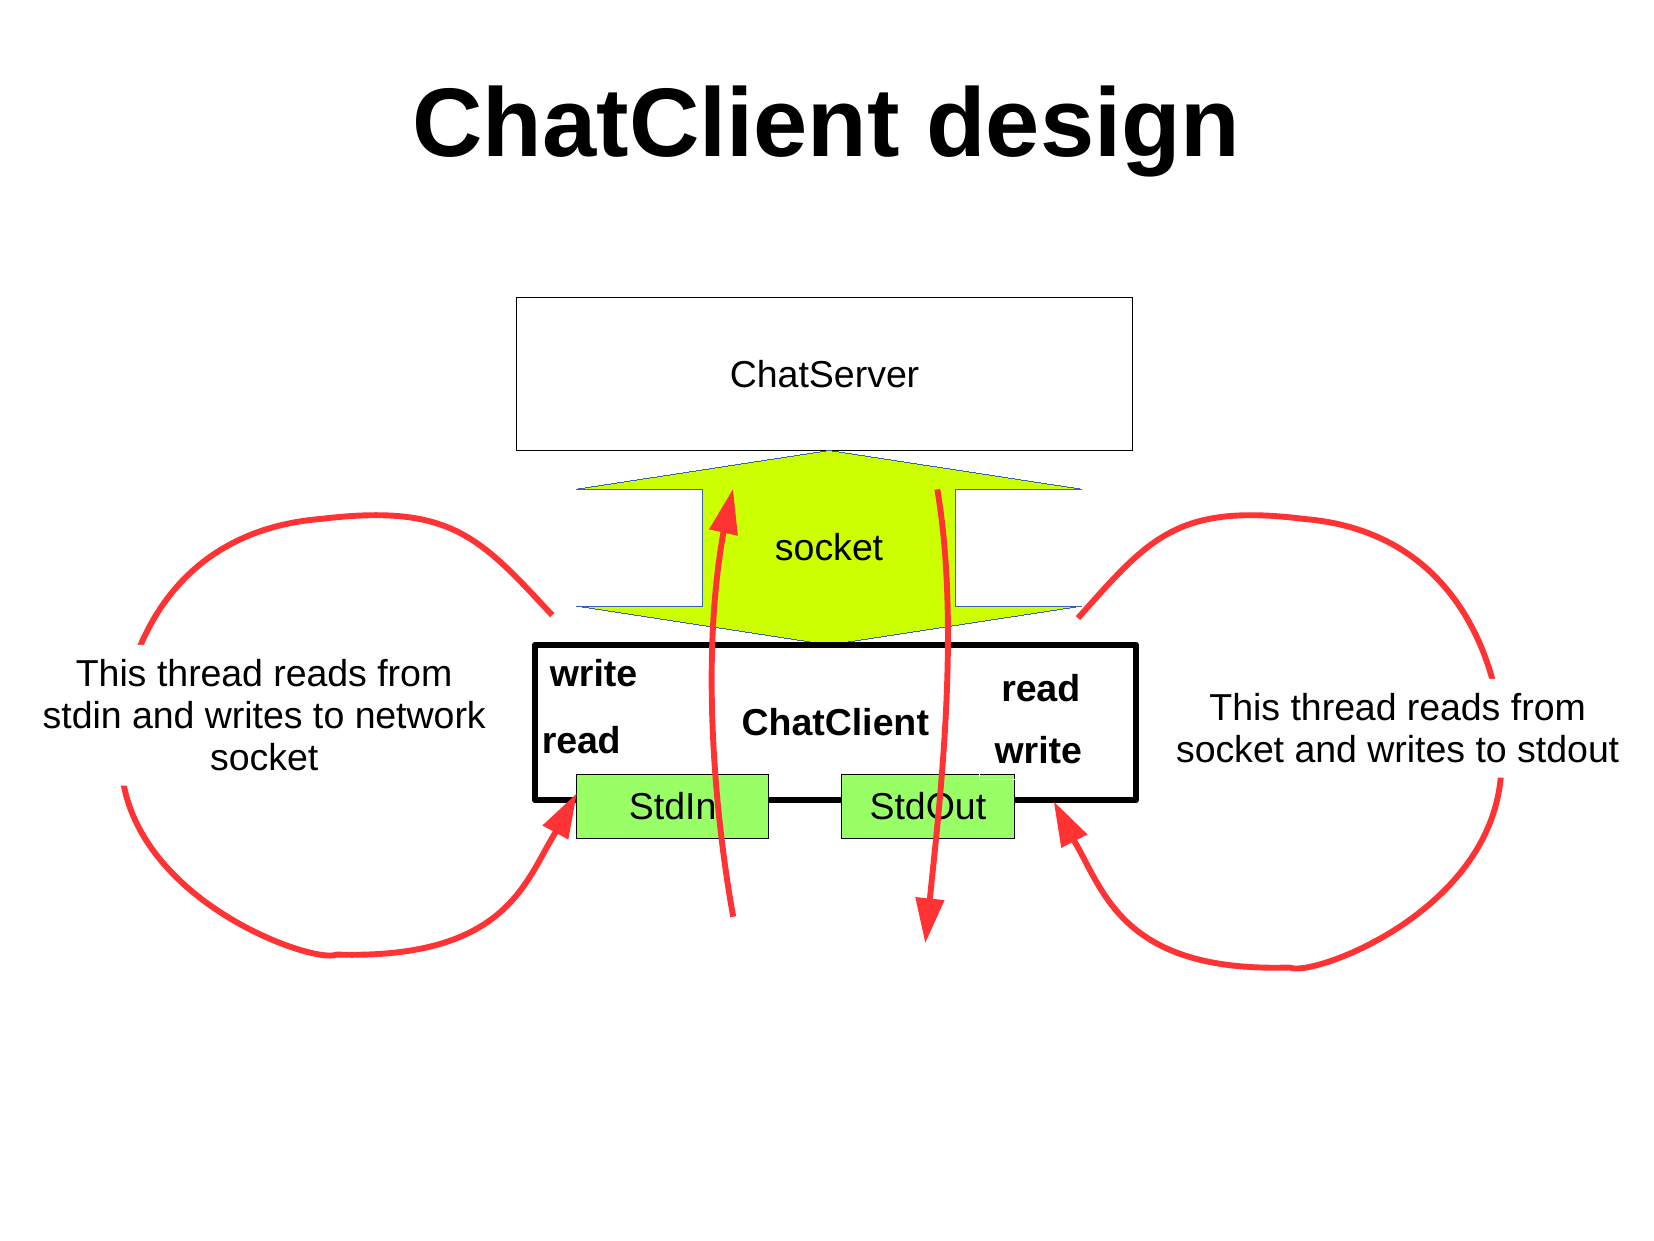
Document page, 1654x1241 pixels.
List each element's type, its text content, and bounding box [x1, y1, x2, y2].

text_box This thread reads from stdin and writes to network socket [27, 644, 501, 786]
text_box StdOut [841, 774, 938, 839]
text_box ChatClient [715, 644, 944, 801]
text_box write [534, 644, 653, 702]
text_box This thread reads from socket and writes to stdout [1161, 678, 1635, 778]
text_box ChatServer [516, 297, 1133, 451]
text_box read [527, 711, 636, 769]
text_box StdOut [940, 774, 1015, 839]
text_box read [986, 660, 1096, 717]
text_box ChatClient [534, 644, 712, 801]
title ChatClient design [82, 49, 1571, 196]
text_box StdOut [942, 797, 949, 816]
text_box write [979, 722, 1097, 780]
text_box StdOut [930, 796, 937, 815]
text_box StdIn [719, 774, 769, 839]
text_box StdIn [576, 774, 718, 839]
text_box socket [576, 450, 1082, 644]
text_box ChatClient [945, 644, 1136, 801]
